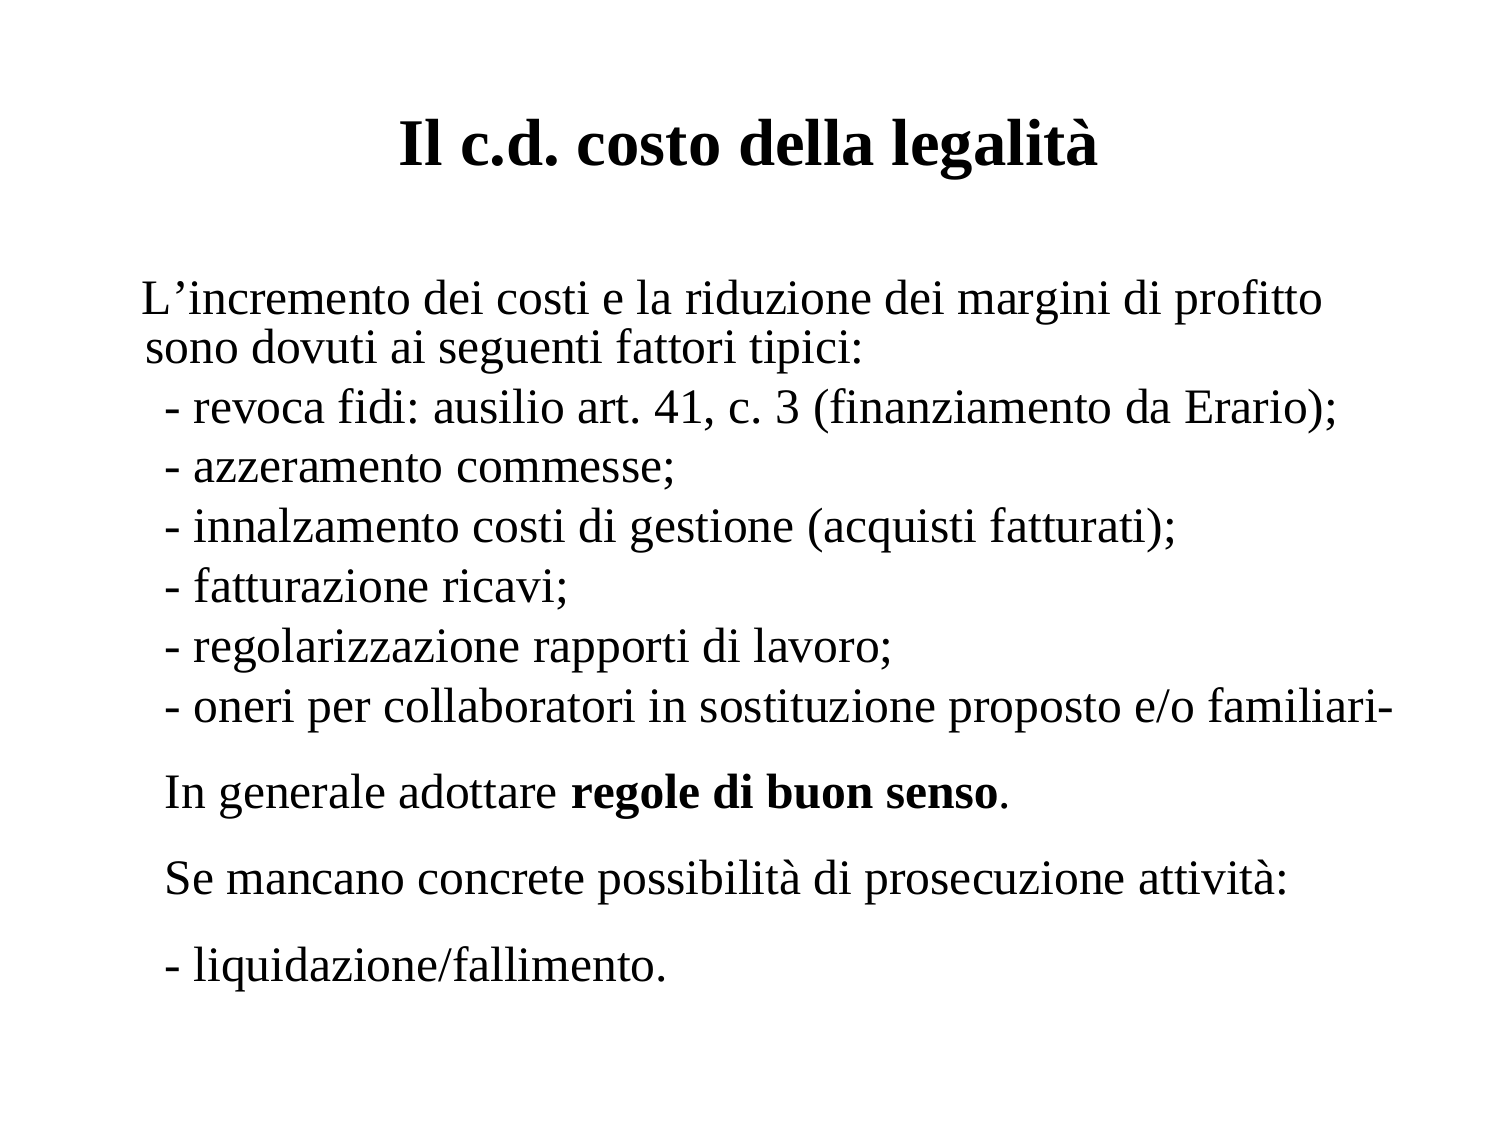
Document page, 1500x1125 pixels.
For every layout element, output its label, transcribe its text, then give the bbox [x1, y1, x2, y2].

list L’incremento dei costi e la riduzione dei margini di profitto sono dovuti ai seguenti fattori tipici: - revoca fidi: ausilio art. 41, c. 3 (finanziamento da Erario); - azzeramento commesse; - innalzamento costi di gestione (acquisti fatturati); - fatturazione ricavi; - regolarizzazione rapporti di lavoro; - oneri per collaboratori in sostituzione proposto e/o familiari- In generale adottare regole di buon senso. Se mancano concrete possibilità di prosecuzione attività: - liquidazione/fallimento. [75, 262, 1426, 1005]
title Il c.d. costo della legalità [75, 45, 1426, 233]
